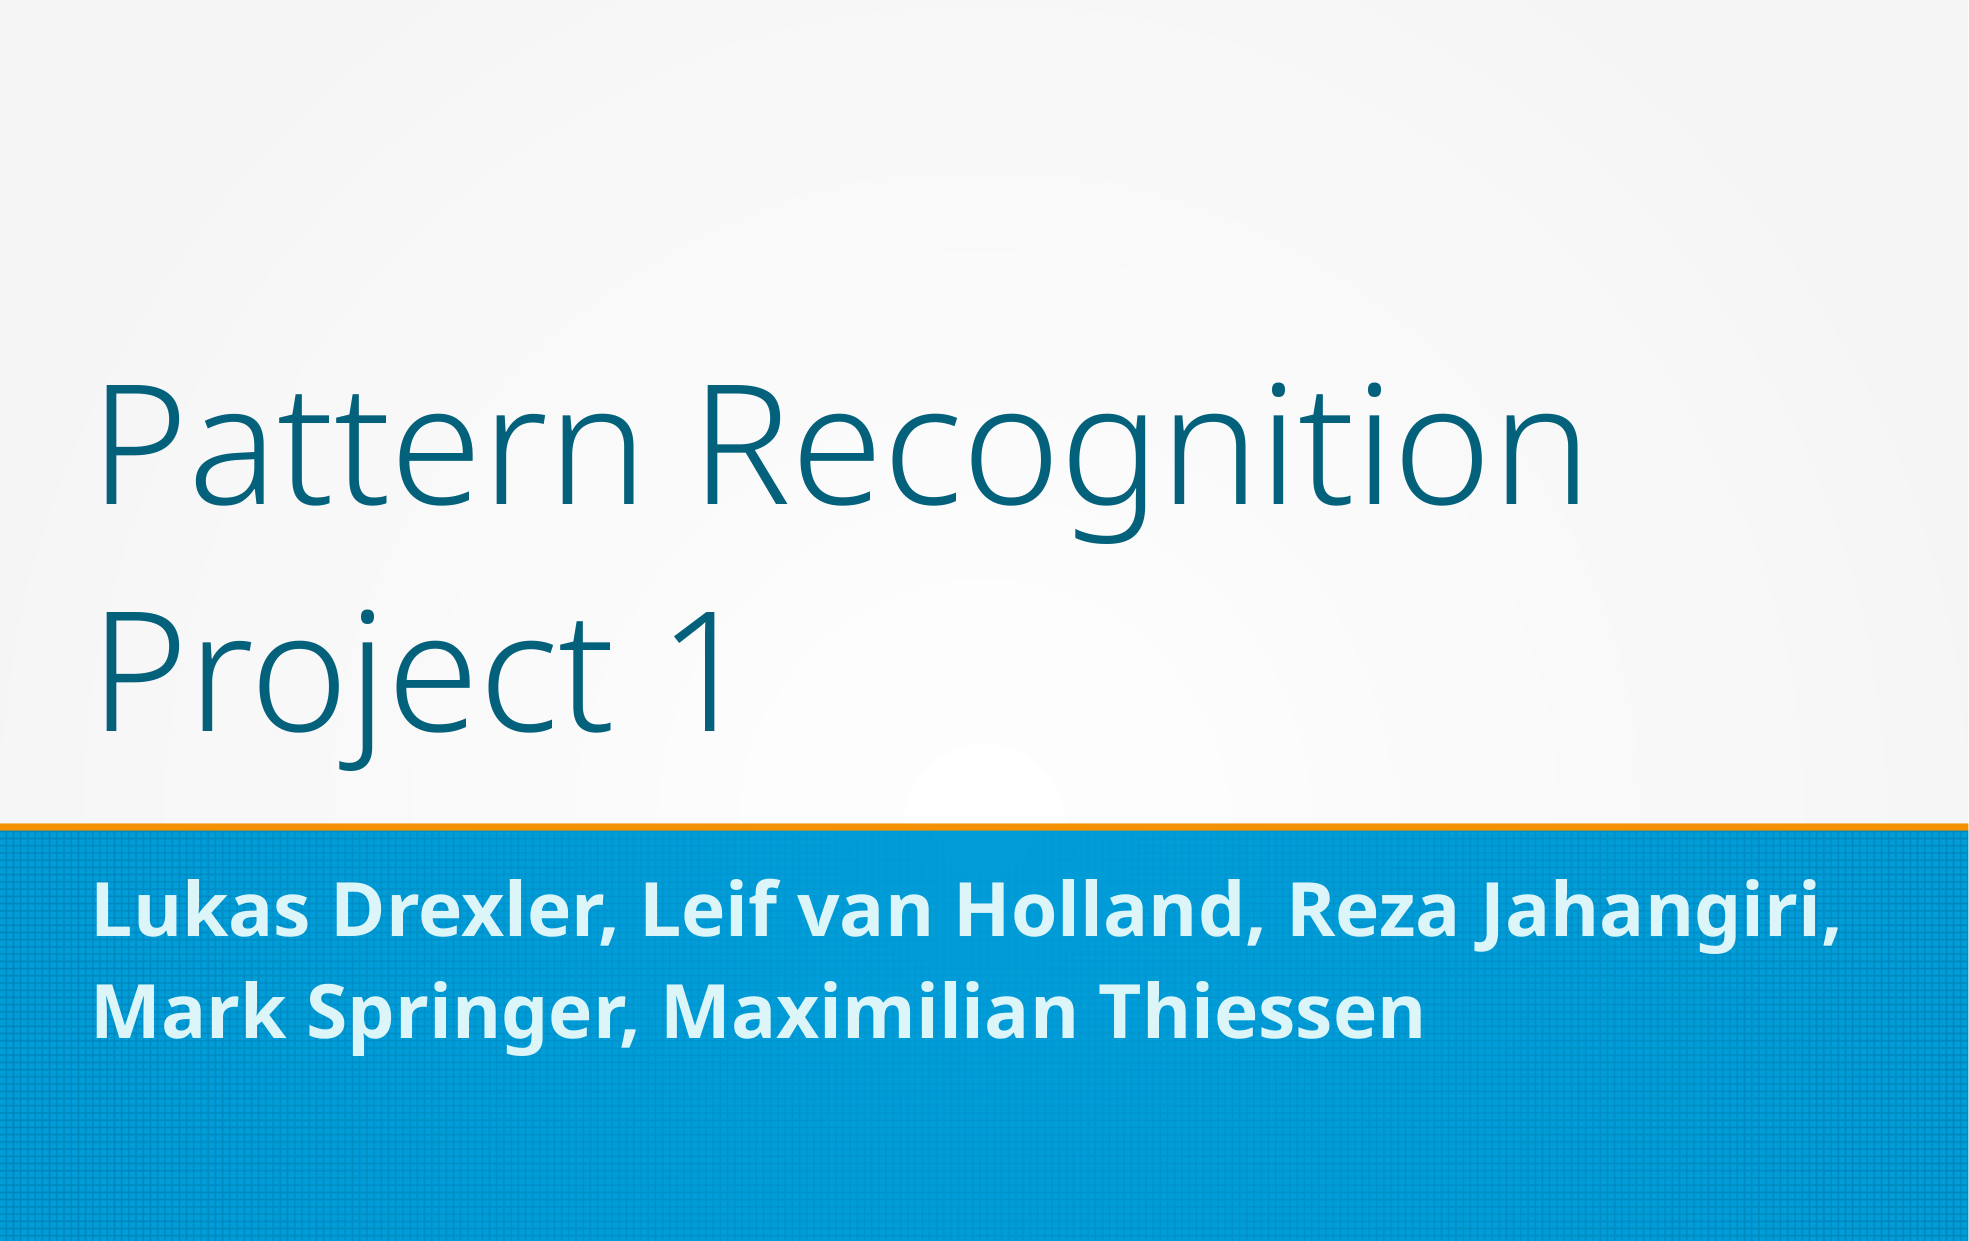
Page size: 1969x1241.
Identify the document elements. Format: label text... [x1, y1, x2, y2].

title Pattern Recognition Project 1 [90, 49, 1862, 781]
subtitle Lukas Drexler, Leif van Holland, Reza Jahangiri, Mark Springer, Maximilian Thiessen [90, 855, 1861, 1118]
picture [0, 0, 1969, 830]
